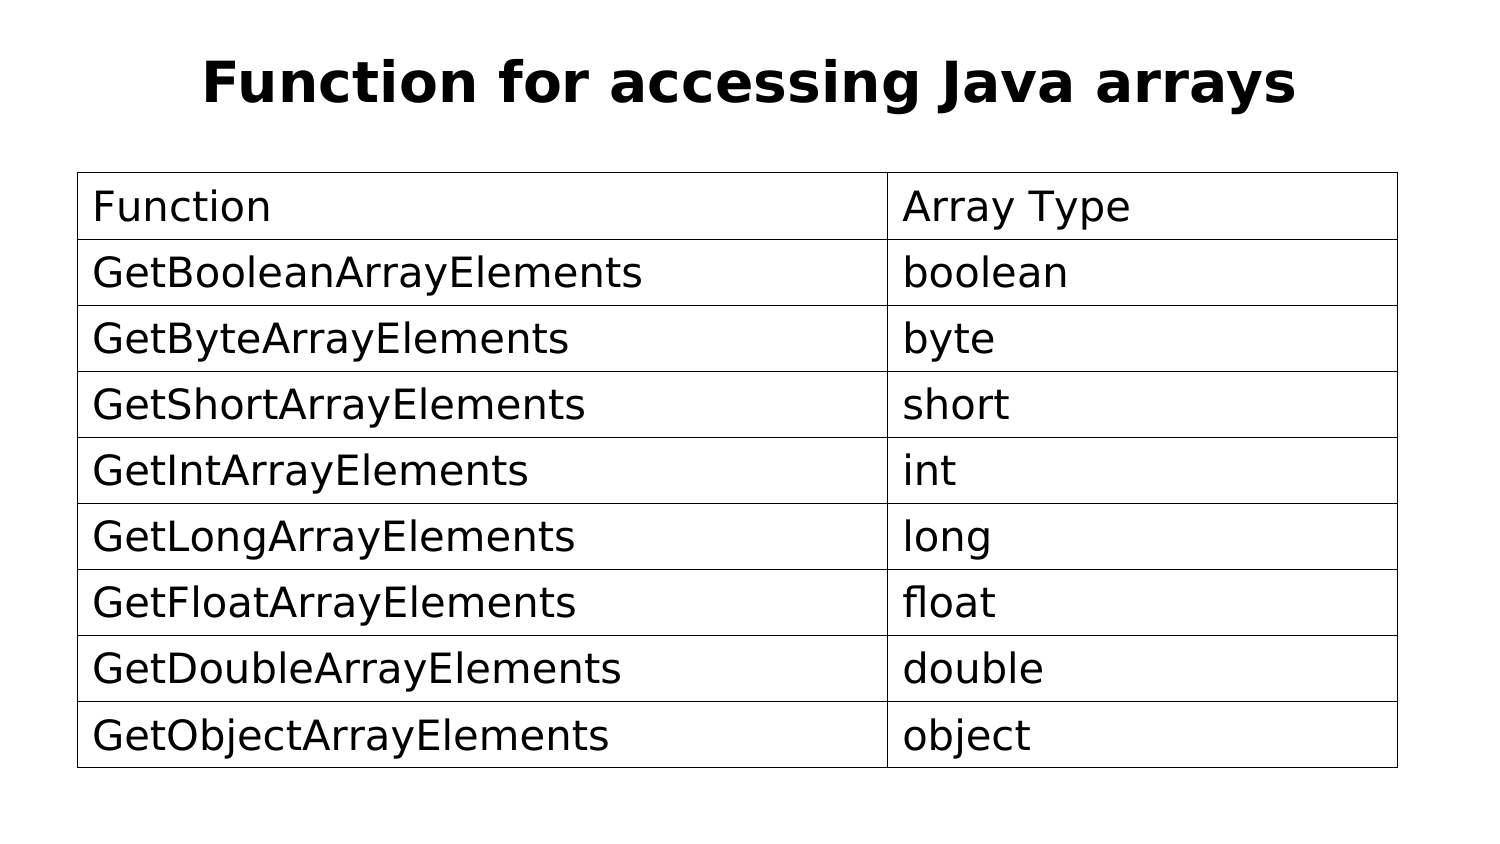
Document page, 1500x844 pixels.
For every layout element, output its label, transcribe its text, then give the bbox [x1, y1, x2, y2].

table_cell object [888, 702, 1397, 767]
table_header Array Type [888, 173, 1397, 239]
table_cell GetDoubleArrayElements [78, 636, 887, 701]
table_cell GetByteArrayElements [78, 306, 887, 371]
table_header Function [78, 173, 887, 239]
table_cell double [888, 636, 1397, 701]
table_cell float [888, 570, 1397, 635]
table_cell long [888, 504, 1397, 569]
table_cell int [888, 438, 1397, 503]
table_cell GetShortArrayElements [78, 372, 887, 437]
table_cell GetFloatArrayElements [78, 570, 887, 635]
table_cell GetLongArrayElements [78, 504, 887, 569]
table_cell byte [888, 306, 1397, 371]
table_cell boolean [888, 240, 1397, 305]
table_cell short [888, 372, 1397, 437]
title Function for accessing Java arrays [75, 17, 1425, 150]
table_cell GetIntArrayElements [78, 438, 887, 503]
table_cell GetObjectArrayElements [78, 702, 887, 767]
table_cell GetBooleanArrayElements [78, 240, 887, 305]
